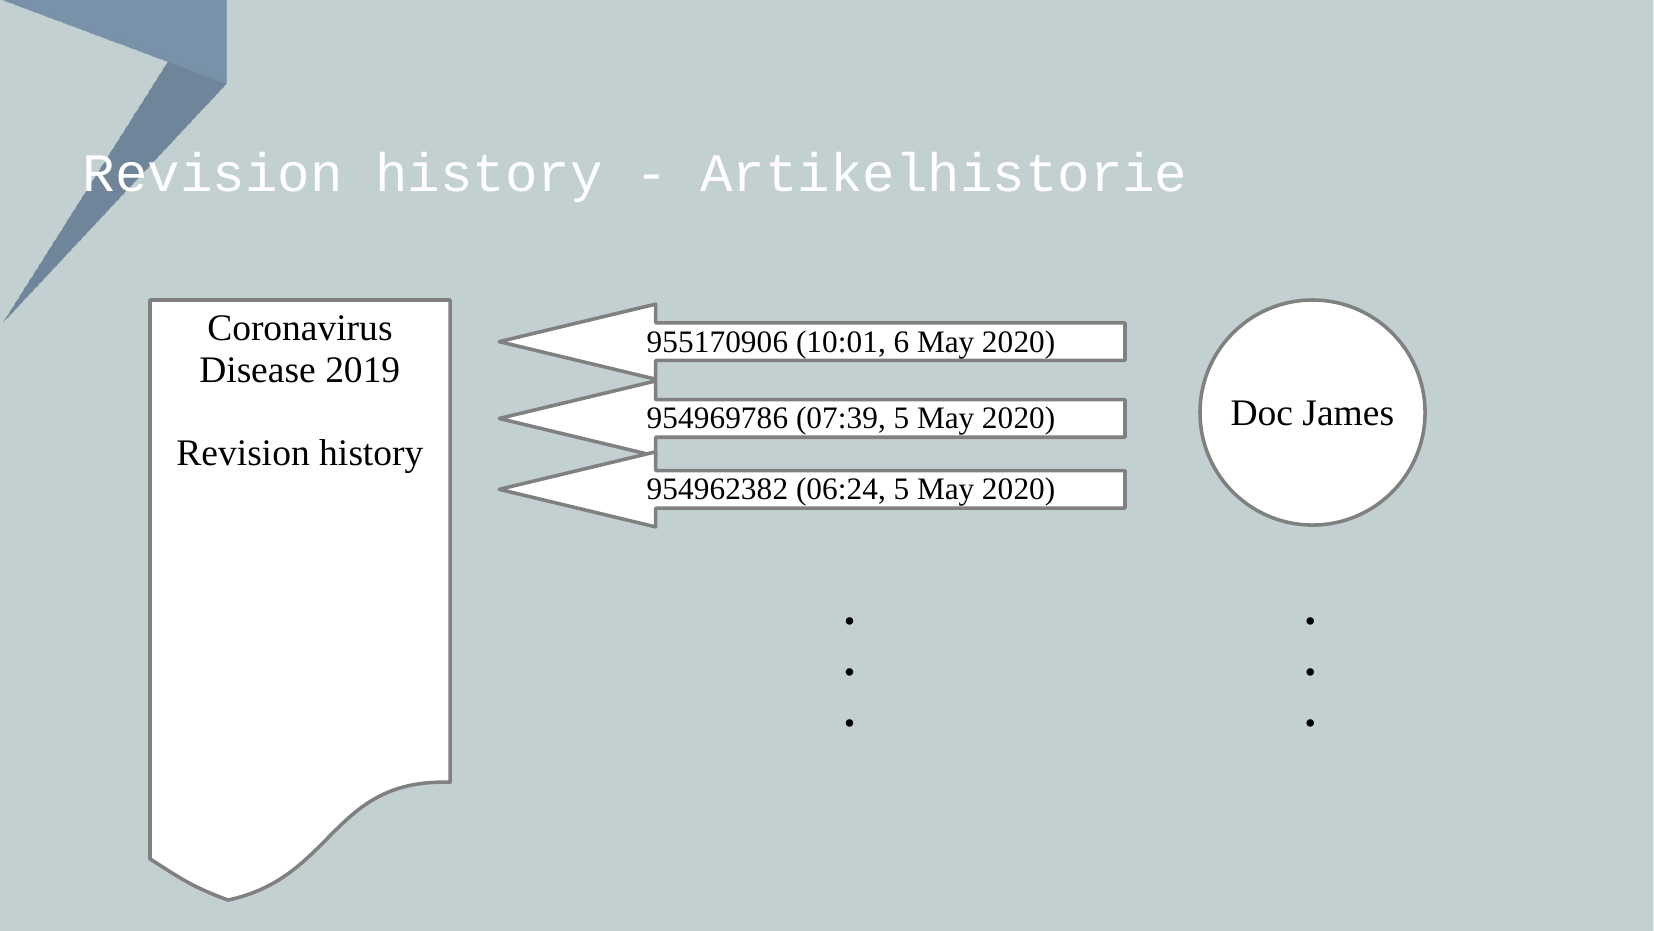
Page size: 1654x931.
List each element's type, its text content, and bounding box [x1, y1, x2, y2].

text_box . . . [1289, 576, 1332, 786]
text_box . . . [829, 576, 871, 786]
text_box 954962382 (06:24, 5 May 2020‎) [499, 451, 1126, 527]
text_box 955170906 (10:01, 6 May 2020‎) [499, 304, 1126, 380]
text_box Doc James [1200, 300, 1426, 526]
picture [0, 0, 1654, 931]
text_box Coronavirus Disease 2019 Revision history [150, 300, 451, 901]
text_box 954969786 (07:39, 5 May 2020) [499, 380, 1126, 454]
title Revision history - Artikelhistorie [82, 99, 1571, 255]
